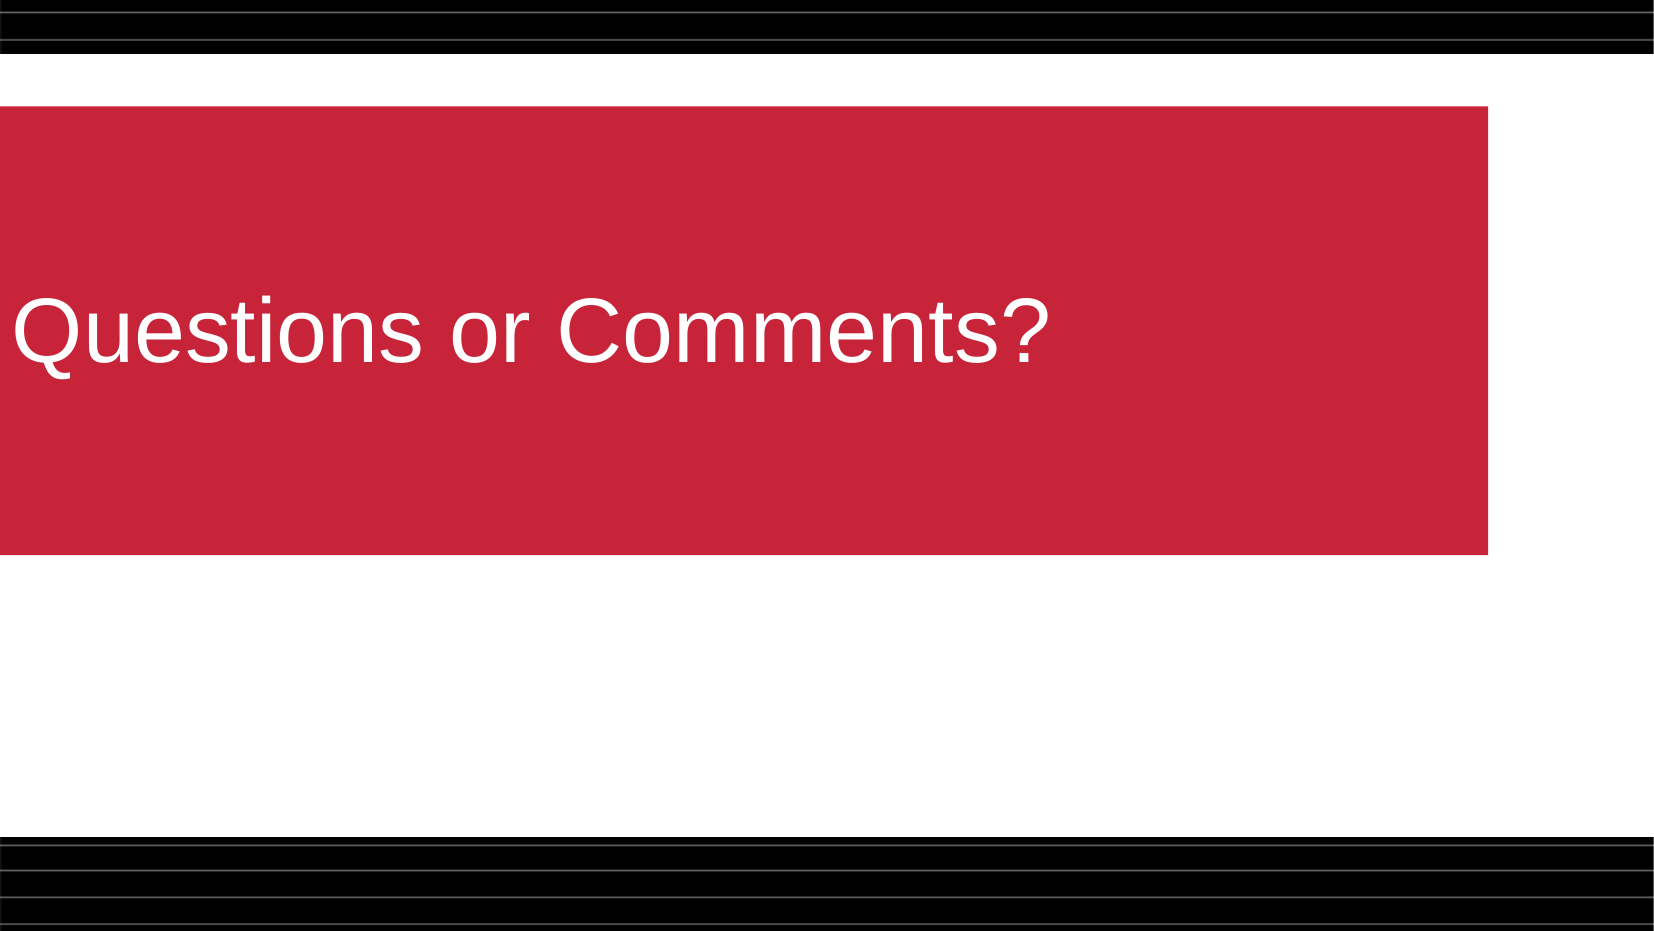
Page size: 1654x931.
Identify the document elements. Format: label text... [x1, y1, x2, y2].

picture [0, 0, 1654, 54]
title Questions or Comments? [0, 106, 1489, 556]
picture [0, 837, 1654, 931]
